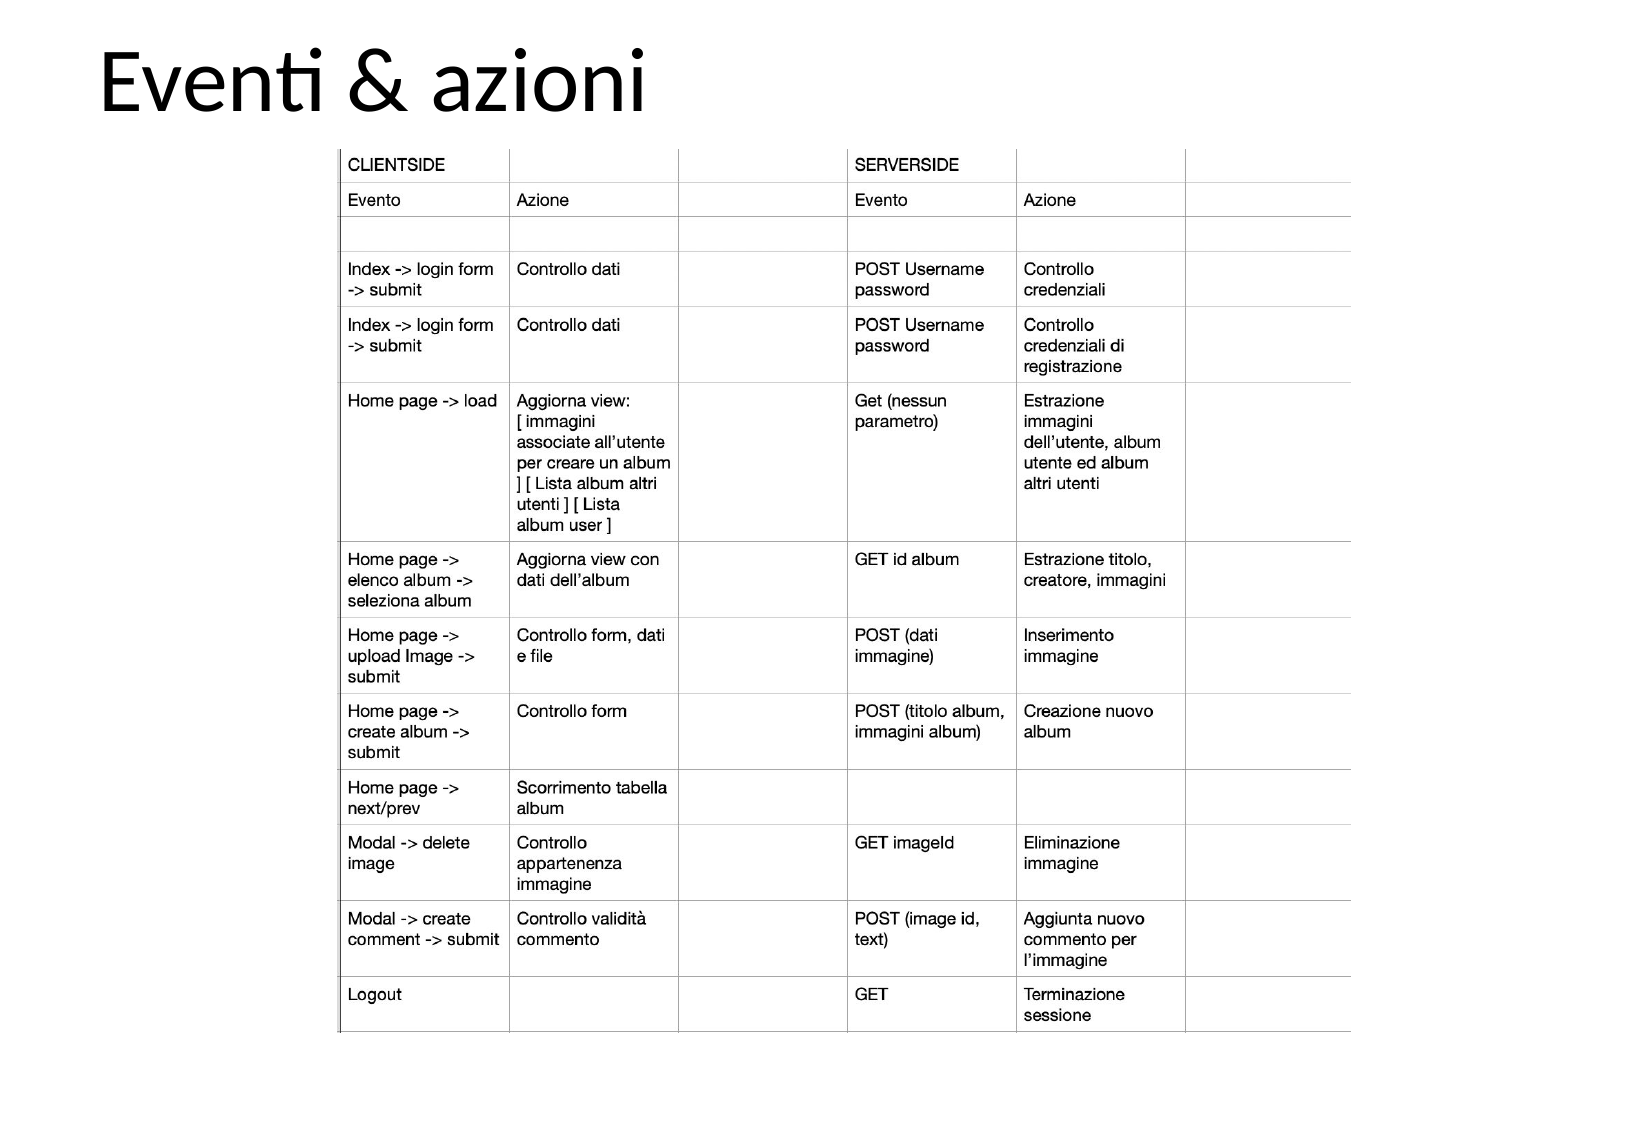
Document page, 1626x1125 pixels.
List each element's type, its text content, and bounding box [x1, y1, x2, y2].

picture [337, 149, 1351, 1034]
title Eventi & azioni [81, 10, 1544, 199]
